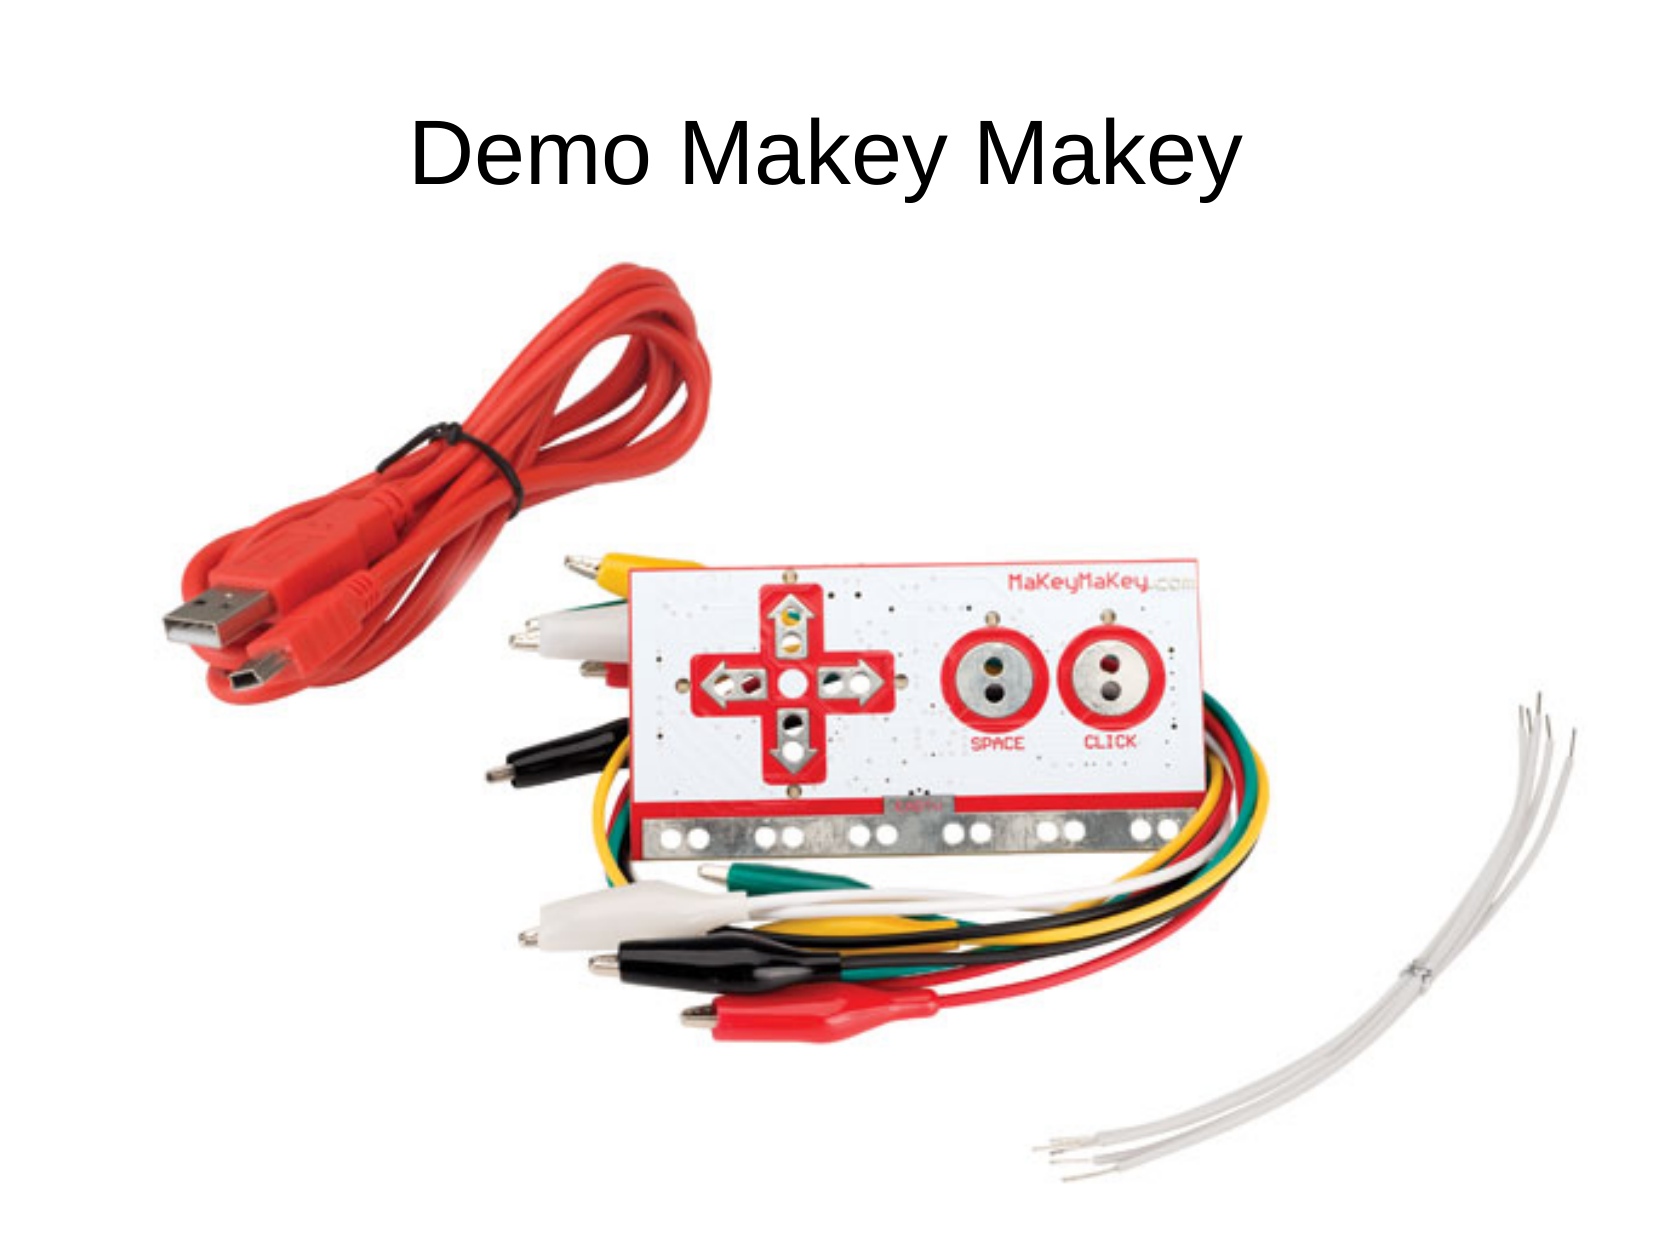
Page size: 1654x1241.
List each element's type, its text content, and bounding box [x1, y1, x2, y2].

picture [153, 224, 1607, 1205]
title Demo Makey Makey [82, 49, 1571, 257]
